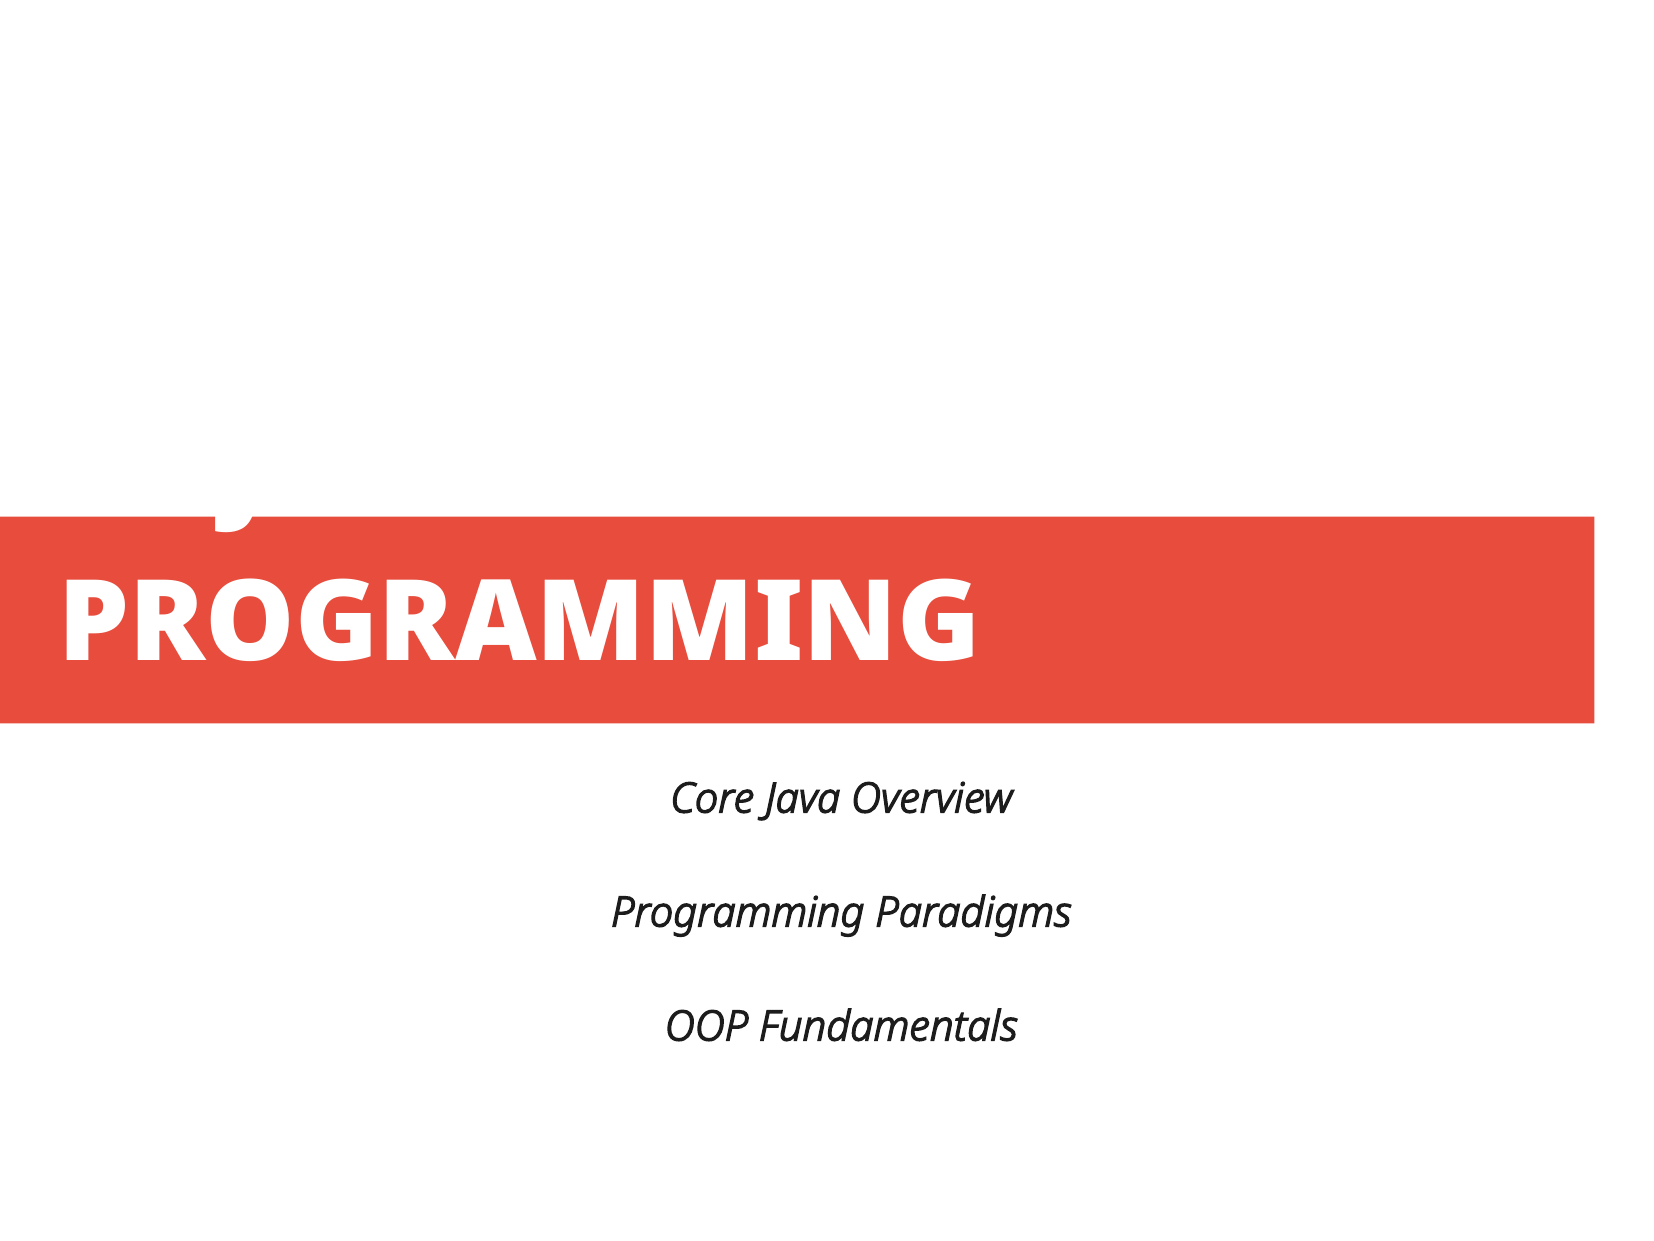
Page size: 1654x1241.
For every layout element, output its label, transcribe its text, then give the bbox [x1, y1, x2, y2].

subtitle Core Java Overview Programming Paradigms OOP Fundamentals [88, 767, 1595, 1182]
title OBJECT ORIENTED PROGRAMMING [59, 546, 1595, 694]
